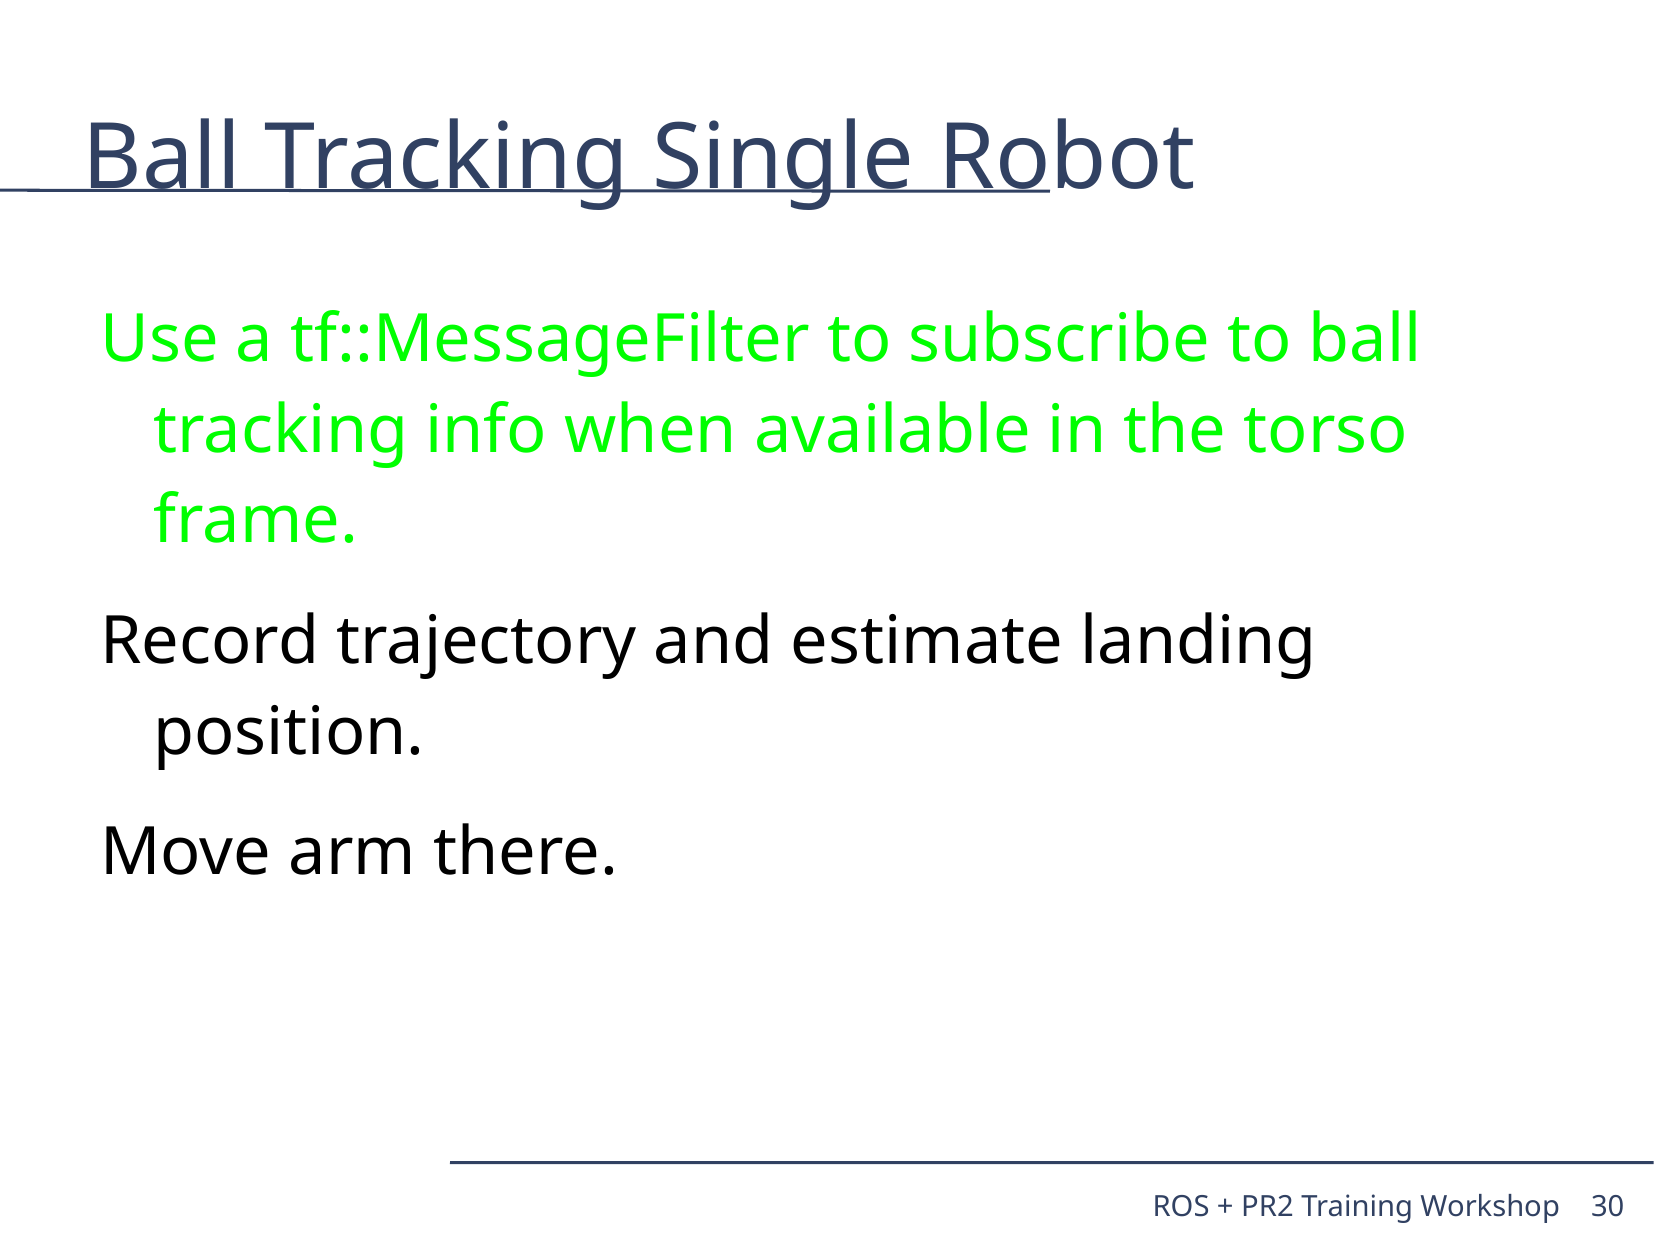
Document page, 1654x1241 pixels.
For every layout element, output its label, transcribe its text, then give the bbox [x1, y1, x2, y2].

list Use a tf::MessageFilter to subscribe to ball tracking info when available in the torso frame. Record trajectory and estimate landing position. Move arm there. [82, 290, 1571, 1109]
title Ball Tracking Single Robot [82, 56, 1571, 250]
